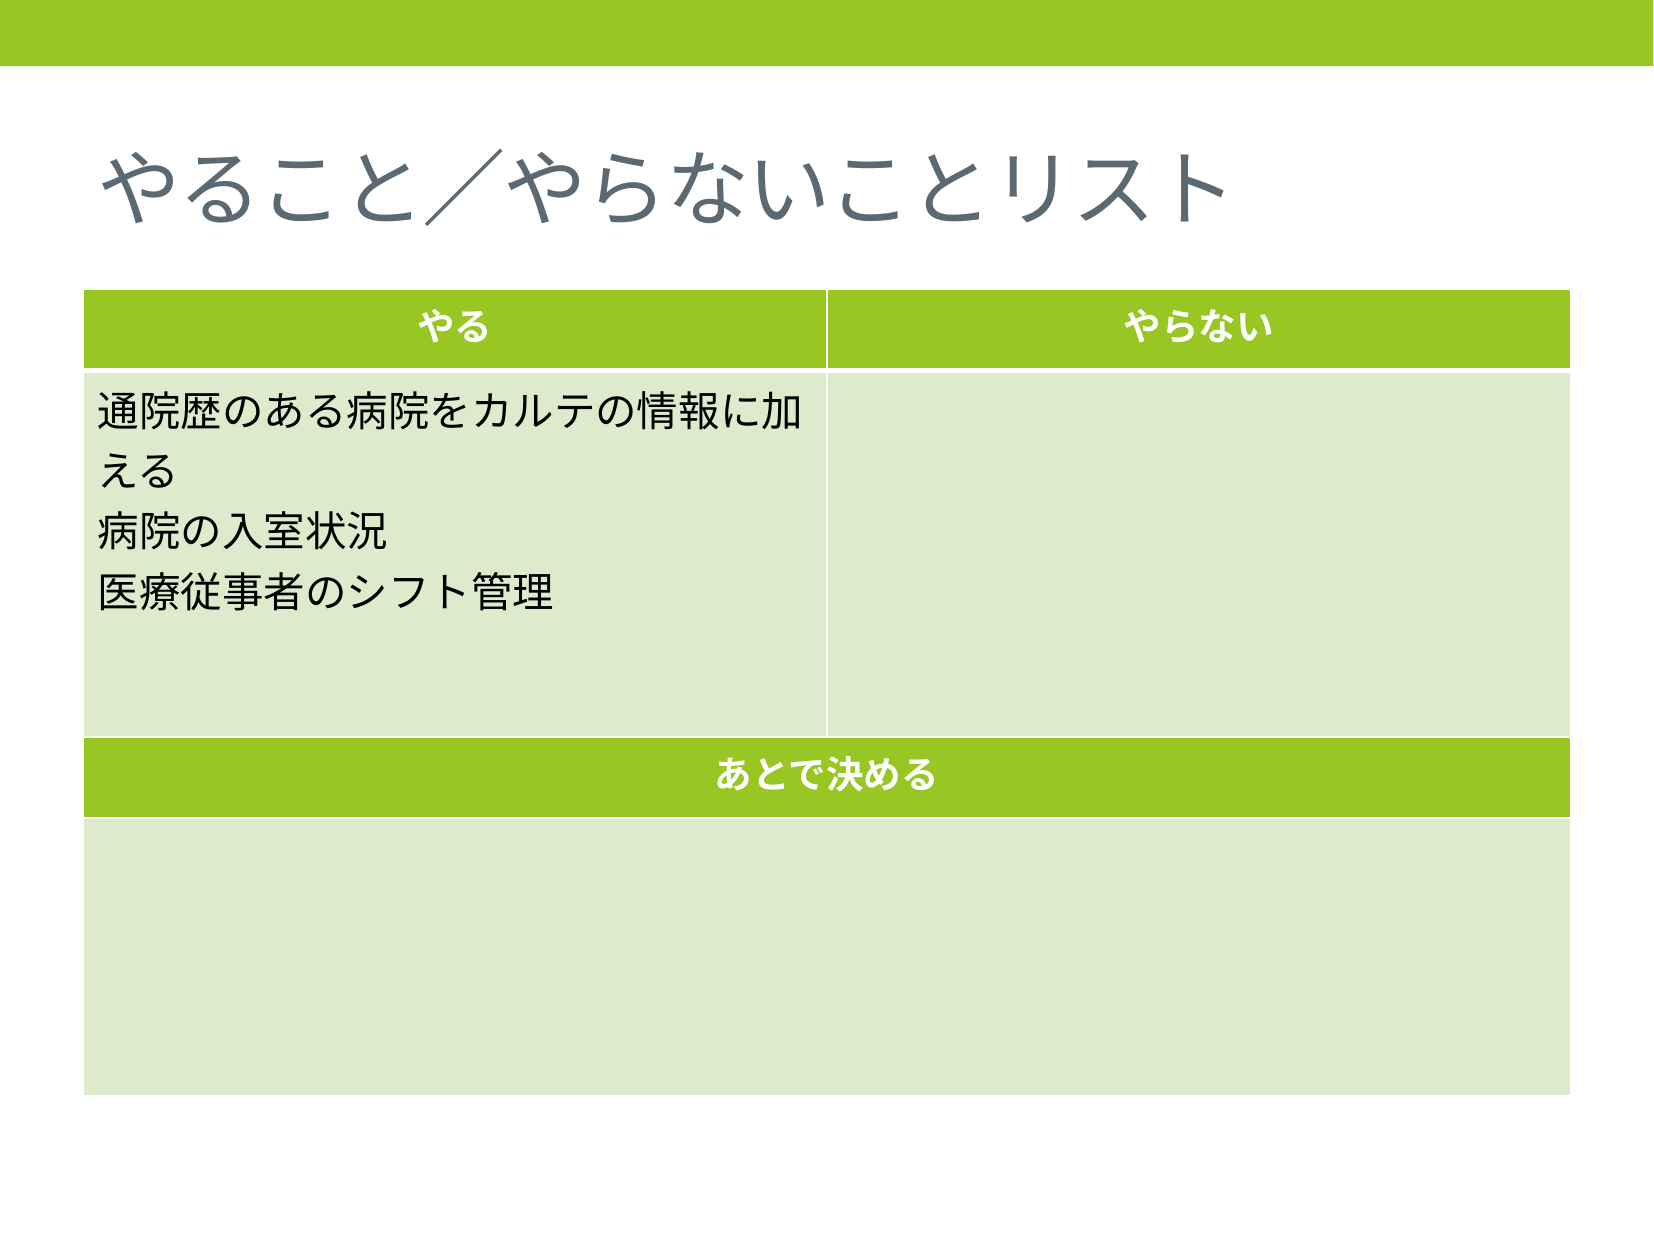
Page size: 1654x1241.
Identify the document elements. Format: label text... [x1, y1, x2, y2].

table_header やらない [828, 290, 1570, 368]
table_cell 通院歴のある病院をカルテの情報に加える 病院の入室状況 医療従事者のシフト管理 [84, 373, 826, 736]
table_header やる [84, 290, 826, 368]
title やること／やらないことリスト [82, 96, 1571, 276]
table_cell [84, 819, 1570, 1095]
table_cell [828, 373, 1570, 736]
table_cell あとで決める [84, 738, 1570, 817]
